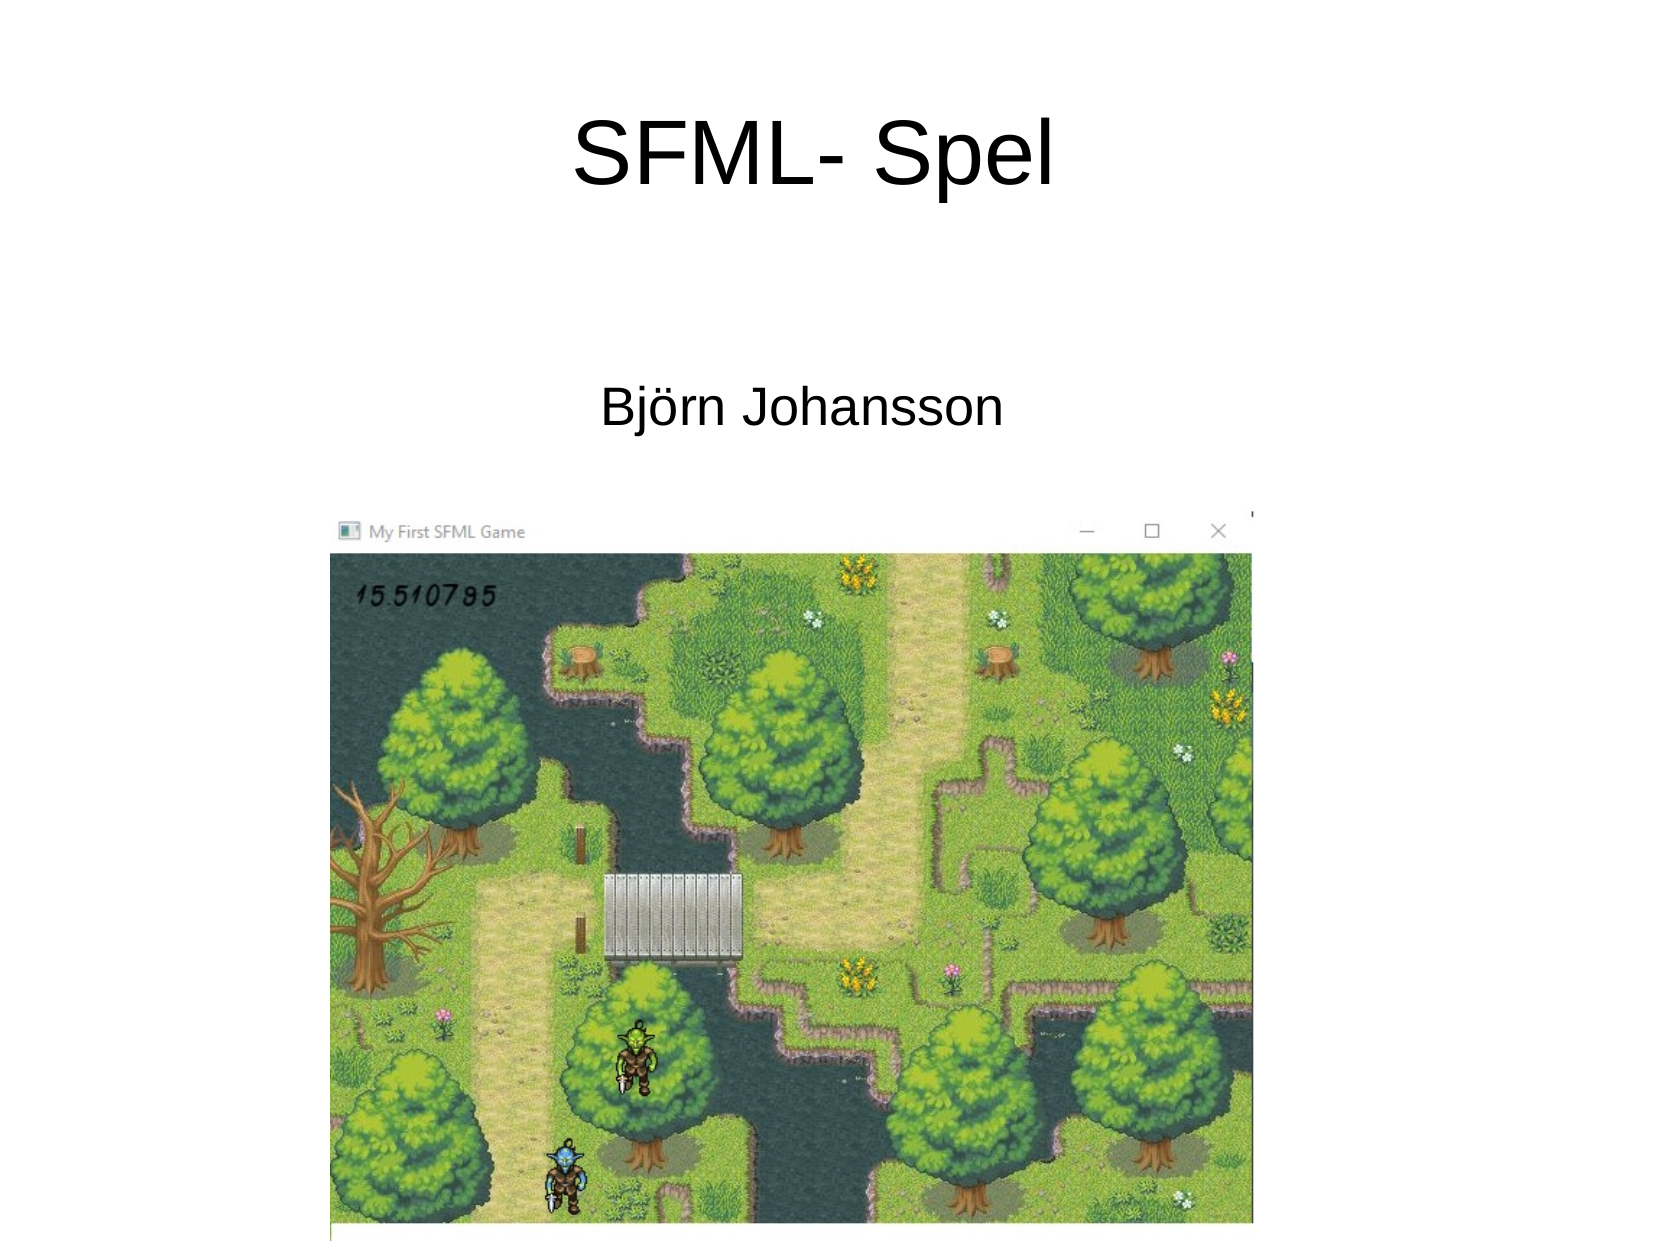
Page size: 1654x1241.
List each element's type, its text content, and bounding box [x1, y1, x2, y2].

title SFML- Spel [82, 49, 1571, 257]
subtitle Björn Johansson [413, 271, 1193, 499]
picture [330, 499, 1654, 1241]
